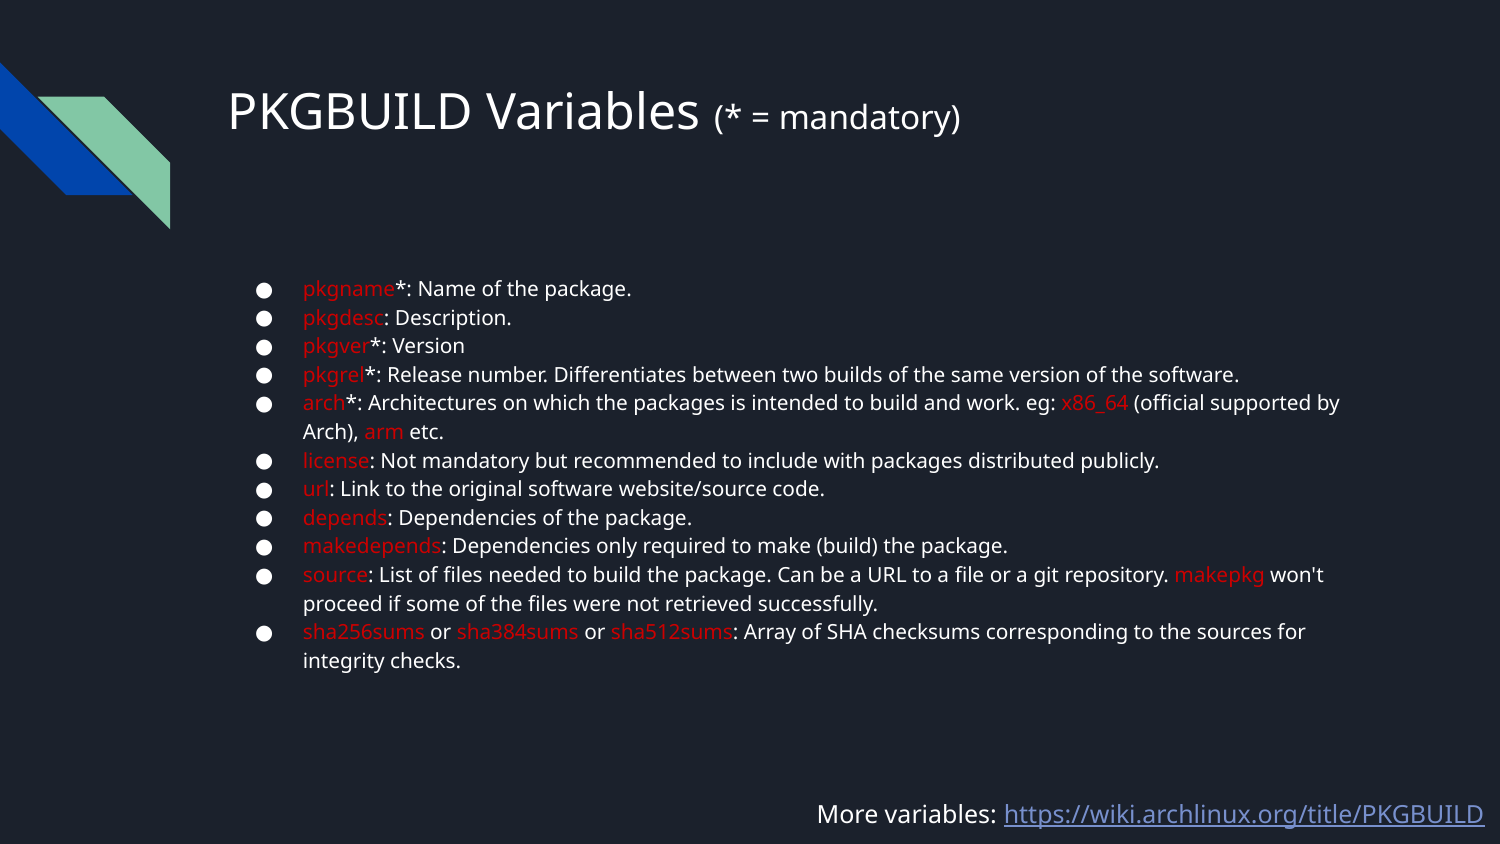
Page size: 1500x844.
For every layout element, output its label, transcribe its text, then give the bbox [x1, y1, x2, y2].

title PKGBUILD Variables (* = mandatory) [212, 64, 1368, 215]
list pkgname*: Name of the package. pkgdesc: Description. pkgver*: Version pkgrel*: Release number. Differentiates between two builds of the same version of the software. arch*: Architectures on which the packages is intended to build and work. eg: x86_64 (official supported by Arch), arm etc. license: Not mandatory but recommended to include with packages distributed publicly. url: Link to the original software website/source code. depends: Dependencies of the package. makedepends: Dependencies only required to make (build) the package. source: List of files needed to build the package. Can be a URL to a file or a git repository. makepkg won't proceed if some of the files were not retrieved successfully. sha256sums or sha384sums or sha512sums: Array of SHA checksums corresponding to the sources for integrity checks. [212, 257, 1368, 735]
text_box More variables: https://wiki.archlinux.org/title/PKGBUILD [657, 783, 1500, 844]
